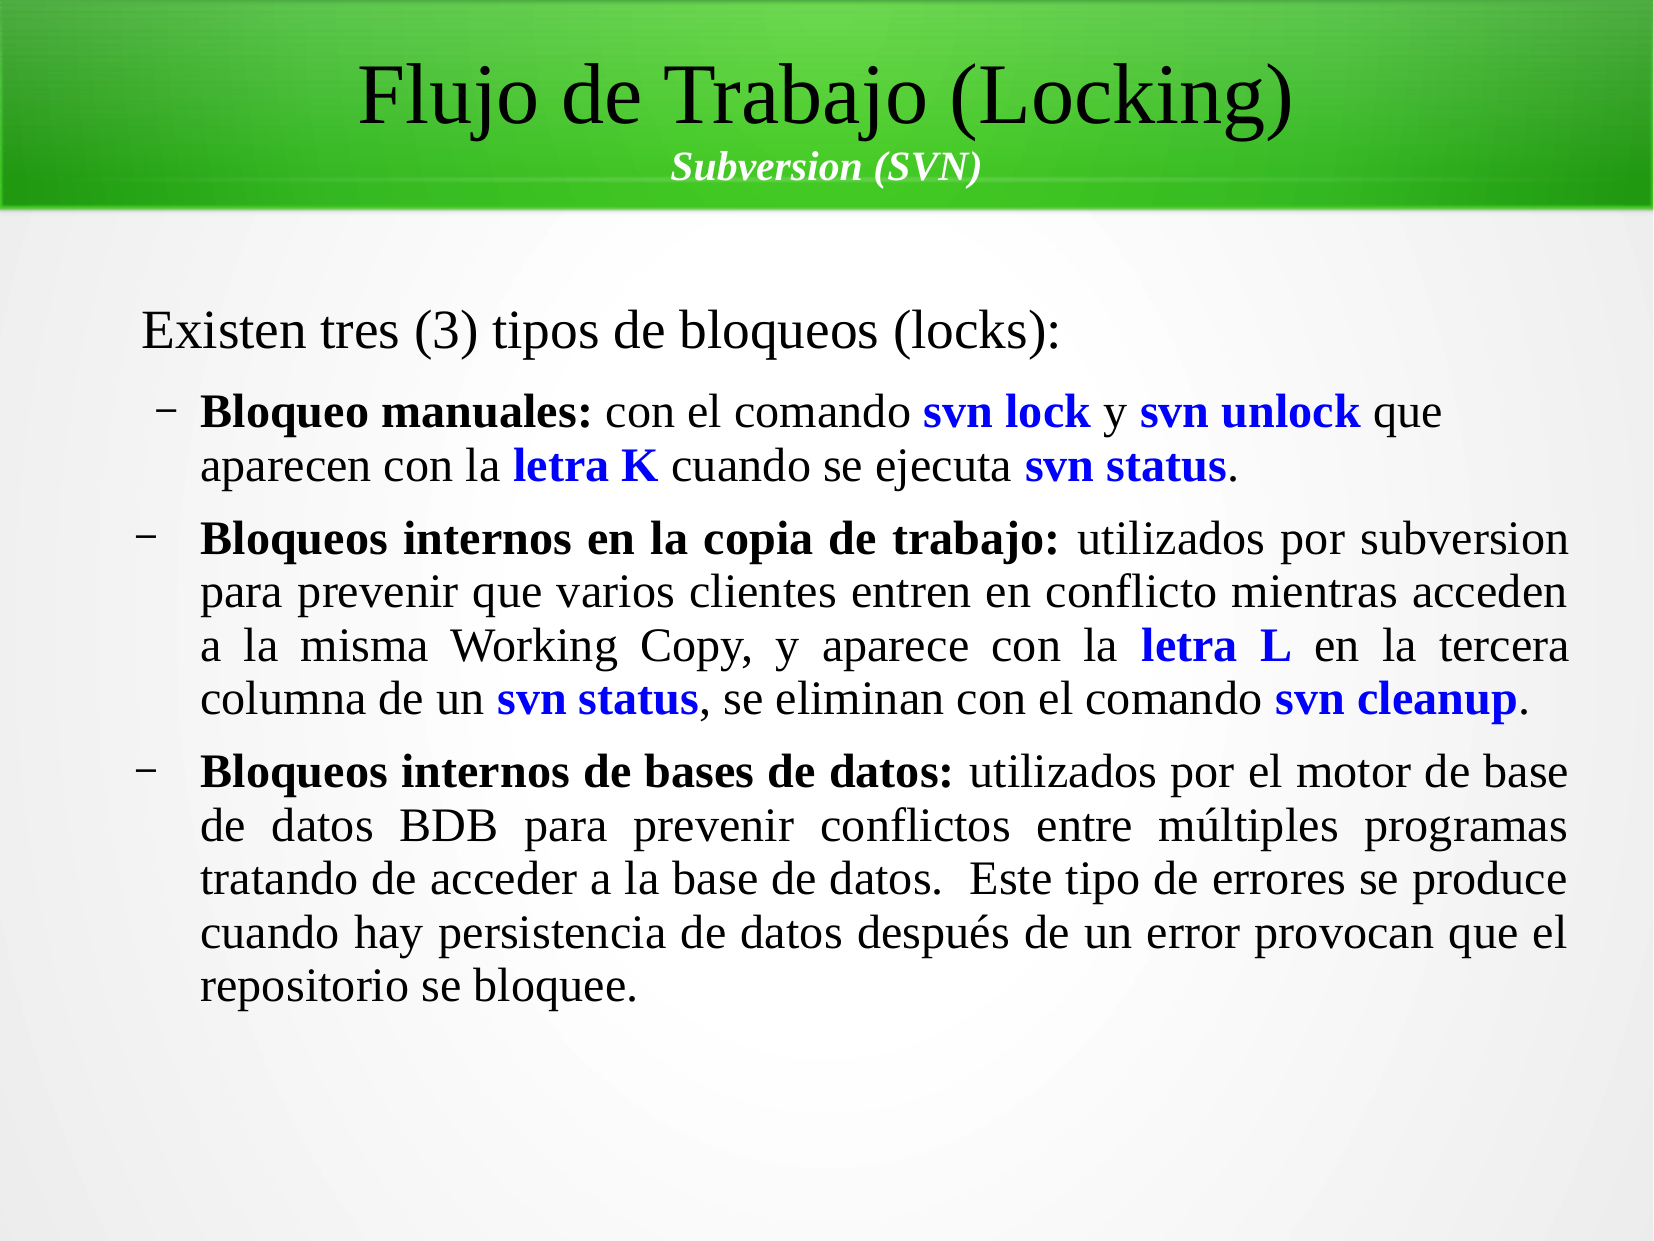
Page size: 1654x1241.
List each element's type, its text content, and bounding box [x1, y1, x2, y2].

list Existen tres (3) tipos de bloqueos (locks): Bloqueo manuales: con el comando svn lock y svn unlock que aparecen con la letra K cuando se ejecuta svn status. Bloqueos internos en la copia de trabajo: utilizados por subversion para prevenir que varios clientes entren en conflicto mientras acceden a la misma Working Copy, y aparece con la letra L en la tercera columna de un svn status, se eliminan con el comando svn cleanup. Bloqueos internos de bases de datos: utilizados por el motor de base de datos BDB para prevenir conflictos entre múltiples programas tratando de acceder a la base de datos. Este tipo de errores se produce cuando hay persistencia de datos después de un error provocan que el repositorio se bloquee. [82, 299, 1571, 1019]
title Flujo de Trabajo (Locking) Subversion (SVN) [82, 46, 1571, 190]
picture [0, 0, 1654, 1241]
